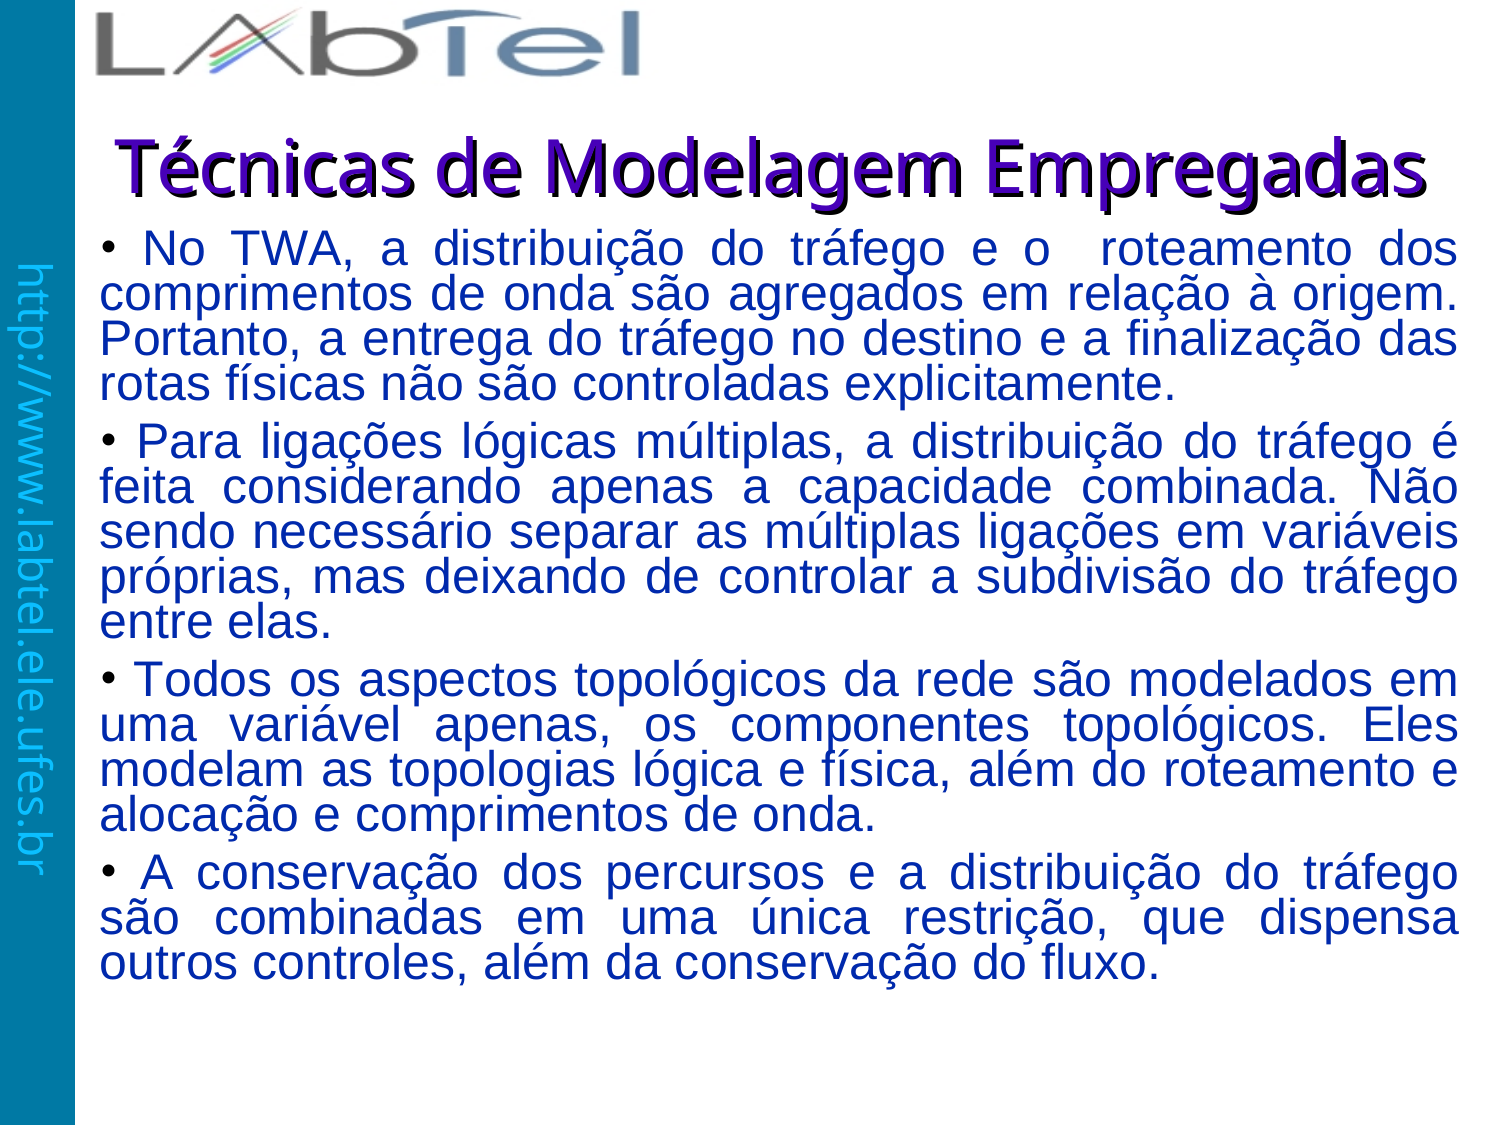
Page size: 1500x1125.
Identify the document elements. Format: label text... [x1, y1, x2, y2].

picture [76, 0, 675, 88]
subtitle No TWA, a distribuição do tráfego e o roteamento dos comprimentos de onda são agregados em relação à origem. Portanto, a entrega do tráfego no destino e a finalização das rotas físicas não são controladas explicitamente. Para ligações lógicas múltiplas, a distribuição do tráfego é feita considerando apenas a capacidade combinada. Não sendo necessário separar as múltiplas ligações em variáveis próprias, mas deixando de controlar a subdivisão do tráfego entre elas. Todos os aspectos topológicos da rede são modelados em uma variável apenas, os componentes topológicos. Eles modelam as topologias lógica e física, além do roteamento e alocação e comprimentos de onda. A conservação dos percursos e a distribuição do tráfego são combinadas em uma única restrição, que dispensa outros controles, além da conservação do fluxo. [99, 223, 1460, 994]
title Técnicas de Modelagem Empregadas [99, 65, 1460, 223]
